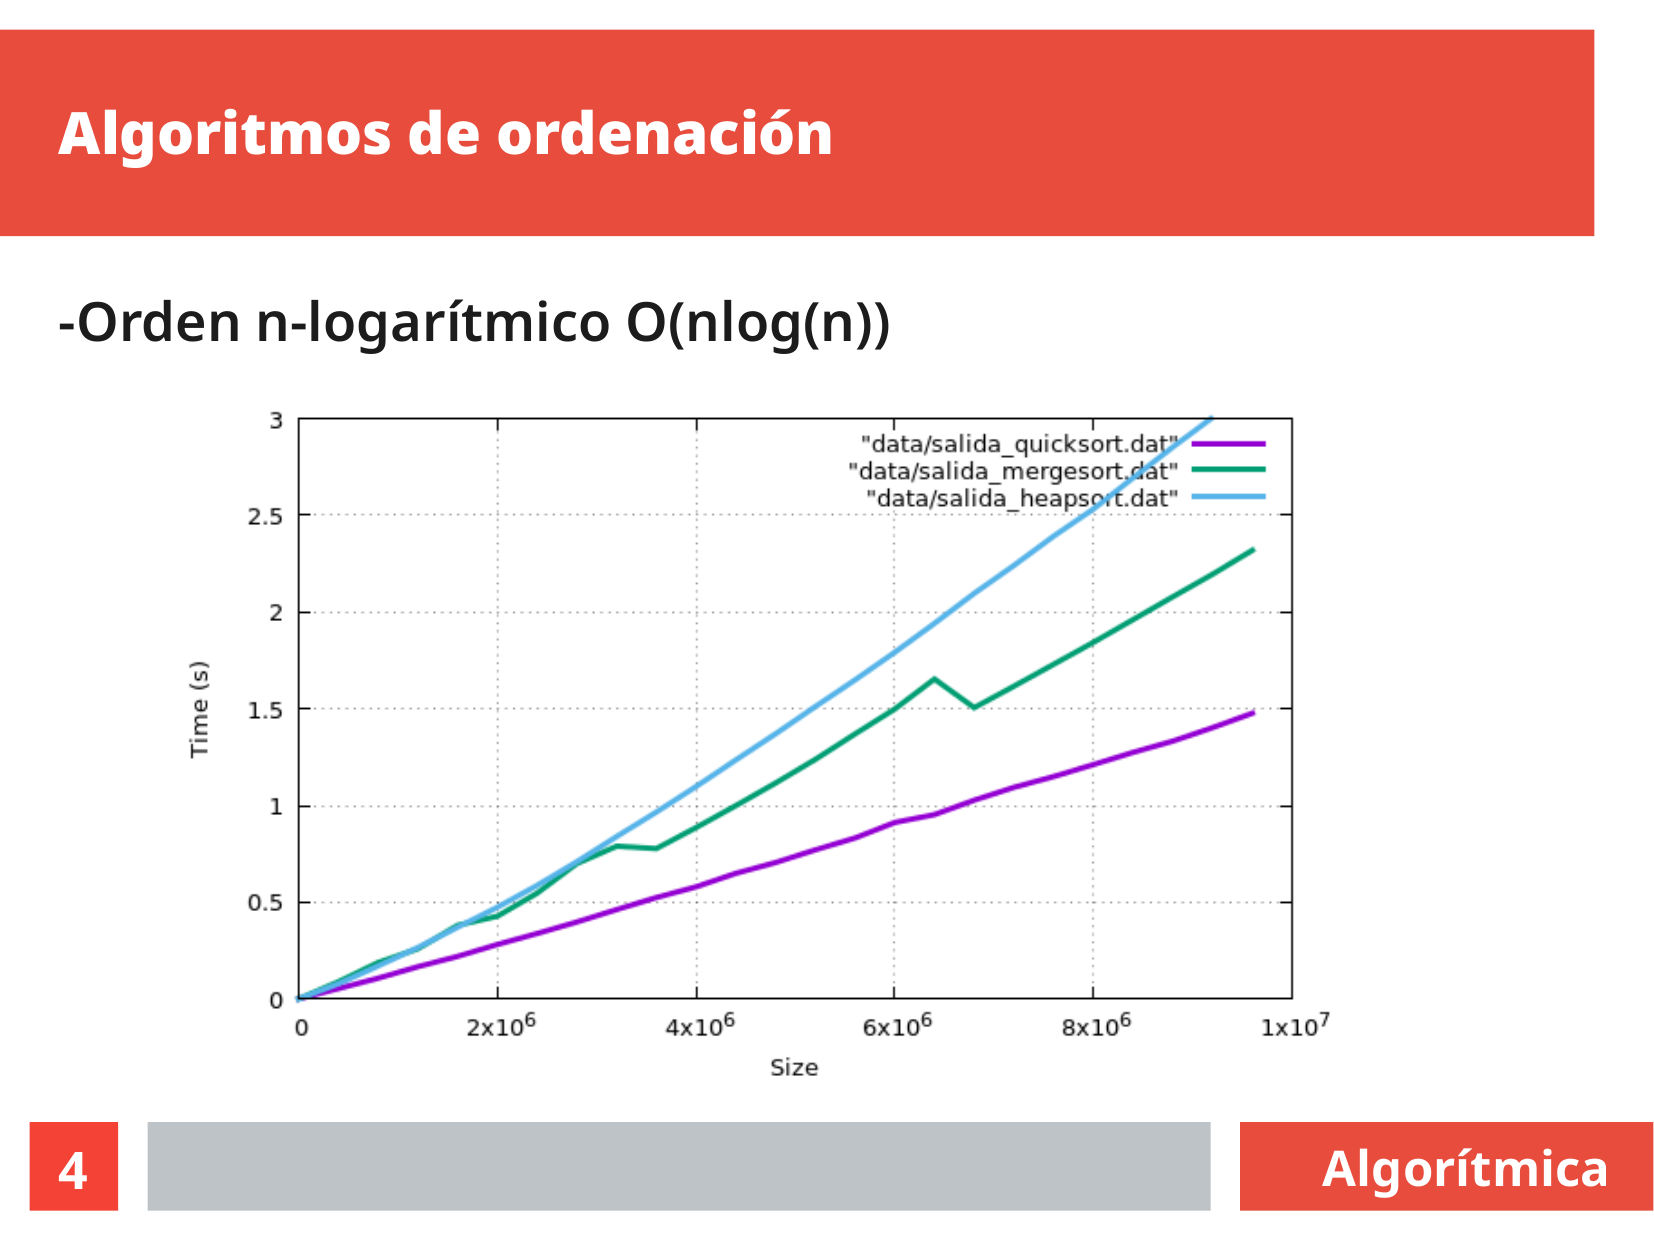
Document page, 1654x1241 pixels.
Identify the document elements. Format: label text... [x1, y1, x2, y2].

list Algorítmica [1322, 1133, 1619, 1205]
list 4 [59, 1133, 130, 1205]
title Algoritmos de ordenación [59, 82, 1595, 172]
list -Orden n-logarítmico O(nlog(n)) [59, 283, 1565, 367]
picture [177, 389, 1335, 1085]
